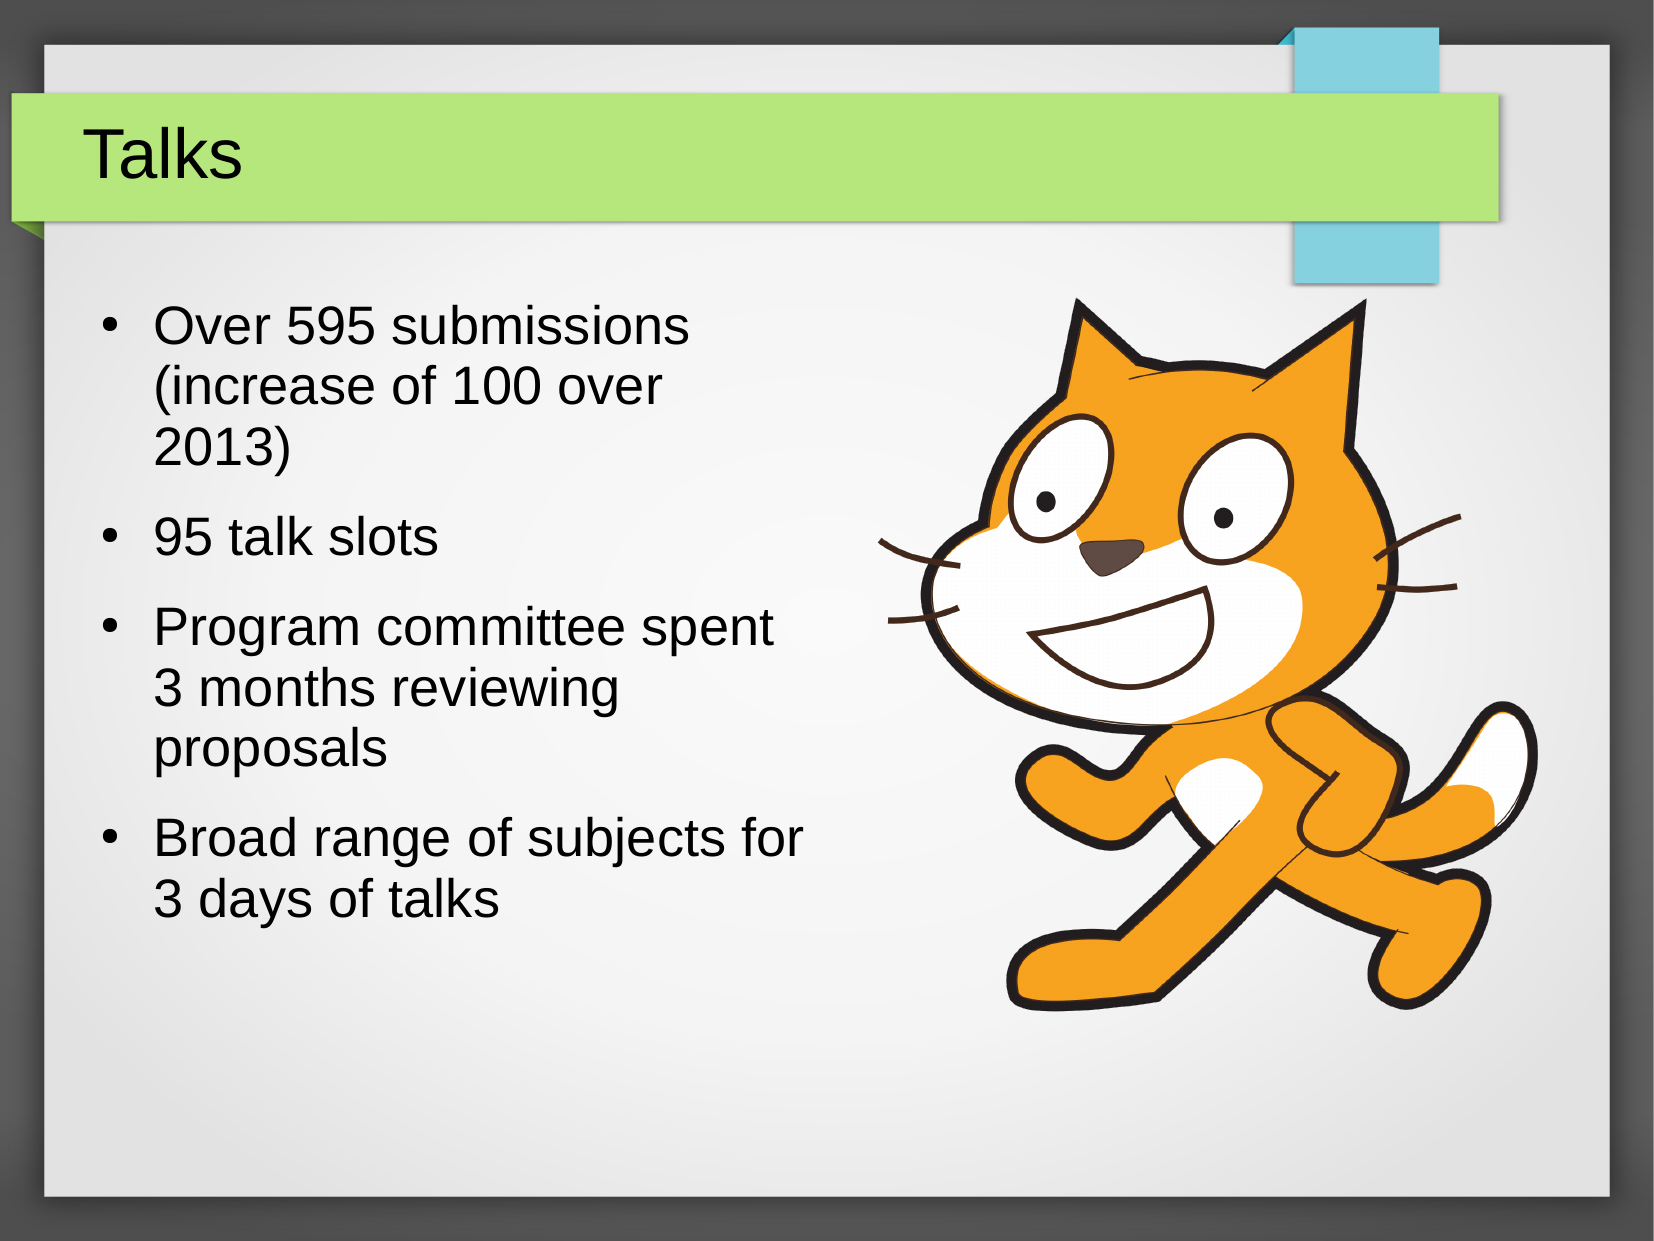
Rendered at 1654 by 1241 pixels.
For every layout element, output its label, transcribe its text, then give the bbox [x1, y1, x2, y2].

list Over 595 submissions (increase of 100 over 2013) 95 talk slots Program committee spent 3 months reviewing proposals Broad range of subjects for 3 days of talks [82, 295, 809, 1015]
picture [0, 0, 1654, 1241]
title Talks [82, 94, 1264, 213]
